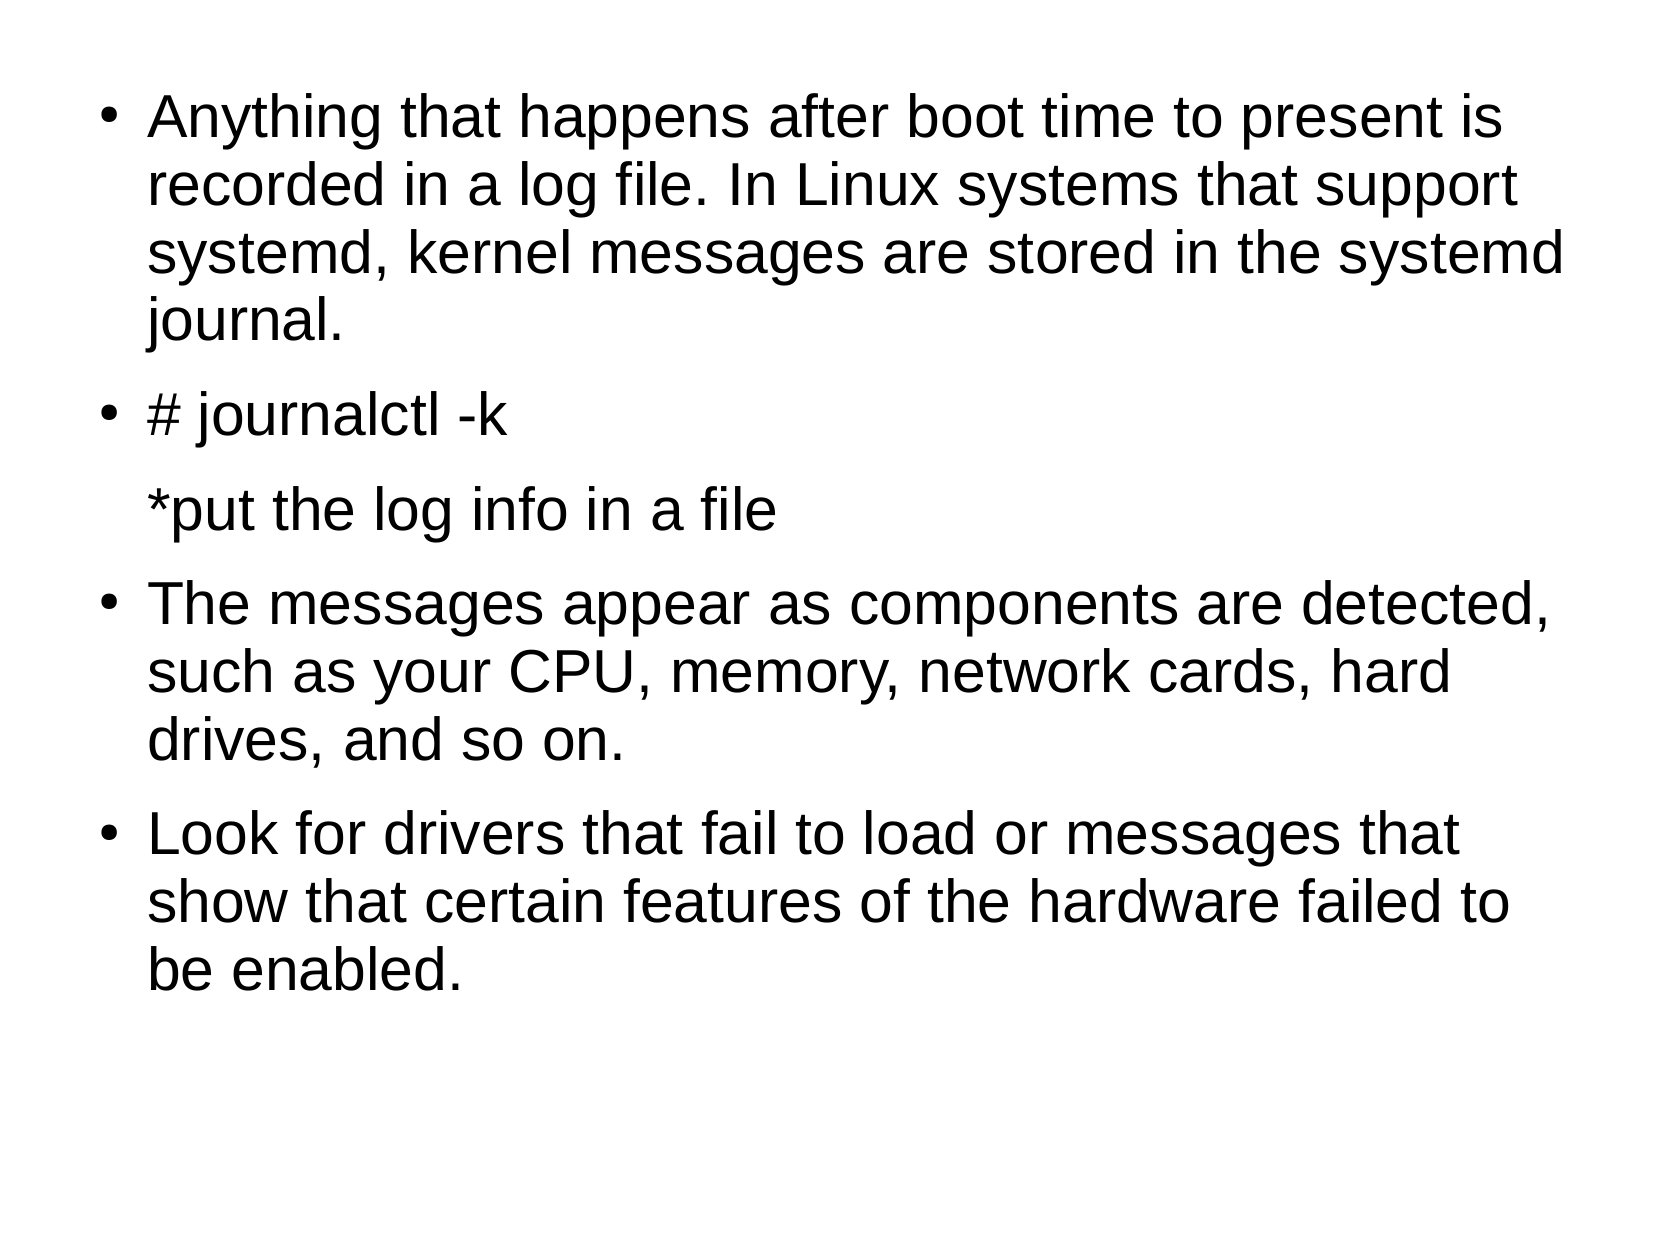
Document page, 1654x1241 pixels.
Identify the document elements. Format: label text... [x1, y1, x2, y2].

list Anything that happens after boot time to present is recorded in a log file. In Linux systems that support systemd, kernel messages are stored in the systemd journal. # journalctl -k *put the log info in a file The messages appear as components are detected, such as your CPU, memory, network cards, hard drives, and so on. Look for drivers that fail to load or messages that show that certain features of the hardware failed to be enabled. [82, 82, 1571, 1010]
